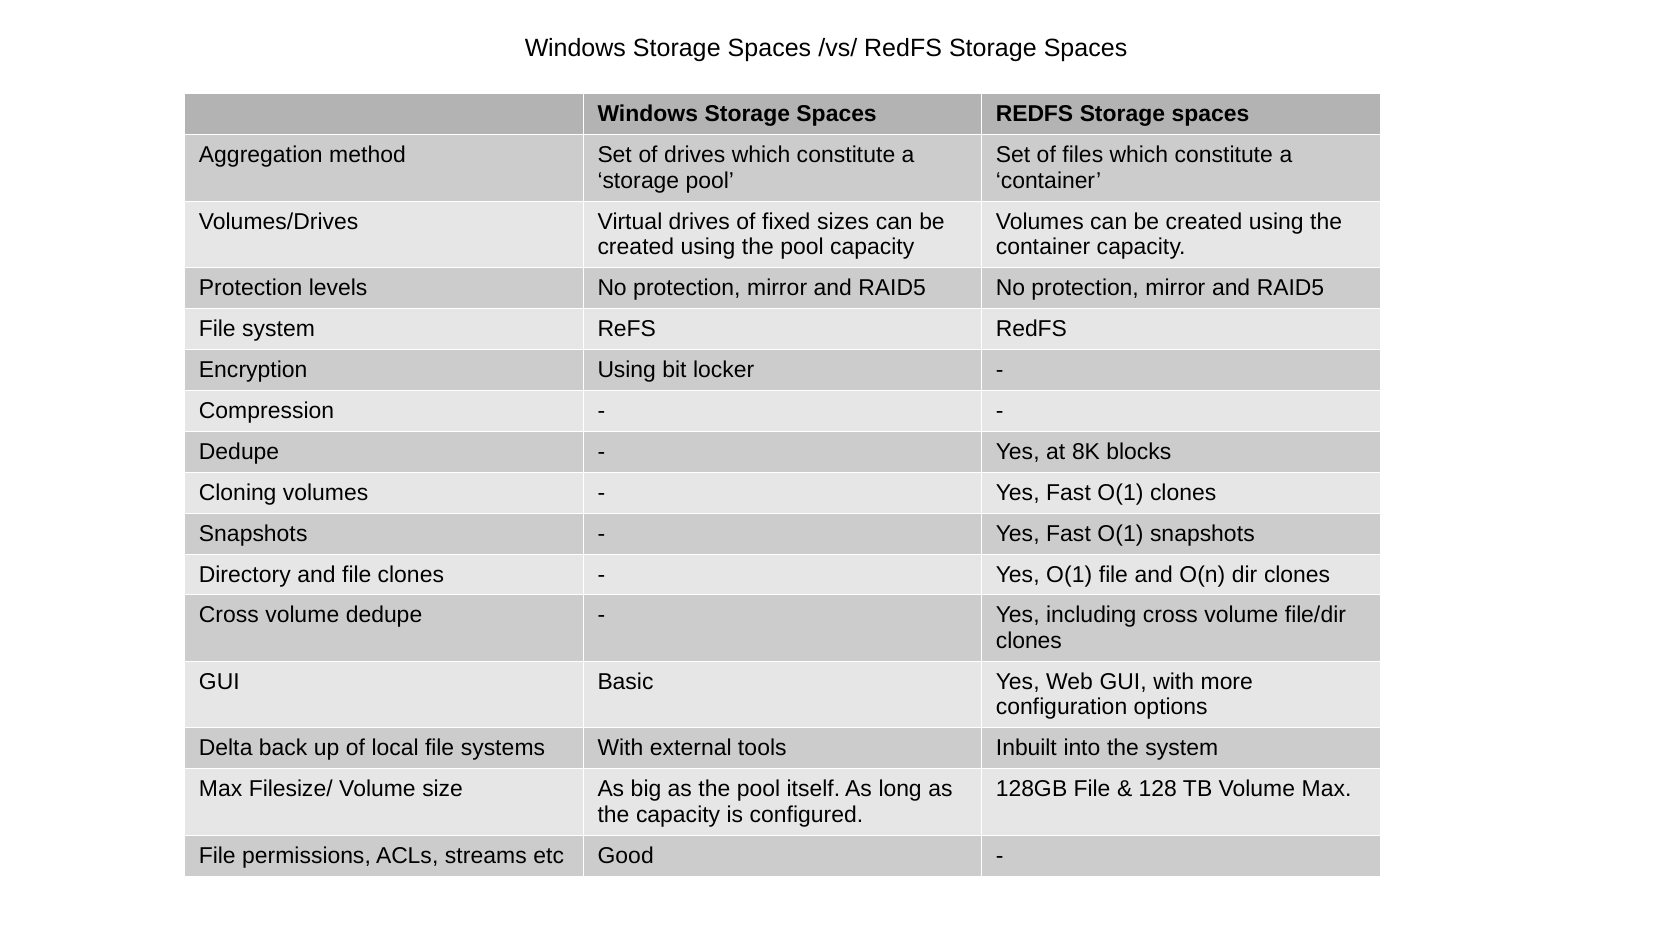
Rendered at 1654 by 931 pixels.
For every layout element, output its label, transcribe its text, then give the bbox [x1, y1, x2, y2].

table_cell - [584, 391, 981, 431]
table_header [185, 94, 583, 134]
table_cell Dedupe [185, 432, 583, 472]
table_cell - [584, 555, 981, 594]
table_cell - [982, 391, 1380, 431]
table_cell No protection, mirror and RAID5 [584, 268, 981, 308]
table_cell File permissions, ACLs, streams etc [185, 836, 583, 876]
table_cell - [982, 836, 1380, 876]
title Windows Storage Spaces /vs/ RedFS Storage Spaces [82, 34, 1571, 63]
table_cell Cross volume dedupe [185, 595, 583, 661]
table_cell Set of files which constitute a ‘container’ [982, 135, 1380, 201]
table_header REDFS Storage spaces [982, 94, 1380, 134]
table_cell Good [584, 836, 981, 876]
table_cell Using bit locker [584, 350, 981, 390]
table_header Windows Storage Spaces [584, 94, 981, 134]
table_cell Delta back up of local file systems [185, 728, 583, 768]
table_cell Basic [584, 662, 981, 727]
table_cell RedFS [982, 309, 1380, 349]
table_cell Protection levels [185, 268, 583, 308]
table_cell Yes, Web GUI, with more configuration options [982, 662, 1380, 727]
table_cell Encryption [185, 350, 583, 390]
table_cell Cloning volumes [185, 473, 583, 513]
table_cell Yes, Fast O(1) snapshots [982, 514, 1380, 554]
table_cell Set of drives which constitute a ‘storage pool’ [584, 135, 981, 201]
table_cell Virtual drives of fixed sizes can be created using the pool capacity [584, 202, 981, 267]
table_cell Yes, including cross volume file/dir clones [982, 595, 1380, 661]
table_cell With external tools [584, 728, 981, 768]
table_cell As big as the pool itself. As long as the capacity is configured. [584, 769, 981, 835]
table_cell GUI [185, 662, 583, 727]
table_cell Yes, Fast O(1) clones [982, 473, 1380, 513]
table_cell - [584, 595, 981, 661]
table_cell Volumes can be created using the container capacity. [982, 202, 1380, 267]
table_cell - [584, 432, 981, 472]
table_cell - [584, 514, 981, 554]
table_cell Inbuilt into the system [982, 728, 1380, 768]
table_cell - [982, 350, 1380, 390]
table_cell Max Filesize/ Volume size [185, 769, 583, 835]
table_cell Volumes/Drives [185, 202, 583, 267]
table_cell - [584, 473, 981, 513]
table_cell Yes, O(1) file and O(n) dir clones [982, 555, 1380, 594]
table_cell Snapshots [185, 514, 583, 554]
table_cell File system [185, 309, 583, 349]
table_cell Directory and file clones [185, 555, 583, 594]
table_cell Aggregation method [185, 135, 583, 201]
table_cell Yes, at 8K blocks [982, 432, 1380, 472]
table_cell ReFS [584, 309, 981, 349]
table_cell Compression [185, 391, 583, 431]
table_cell No protection, mirror and RAID5 [982, 268, 1380, 308]
table_cell 128GB File & 128 TB Volume Max. [982, 769, 1380, 835]
